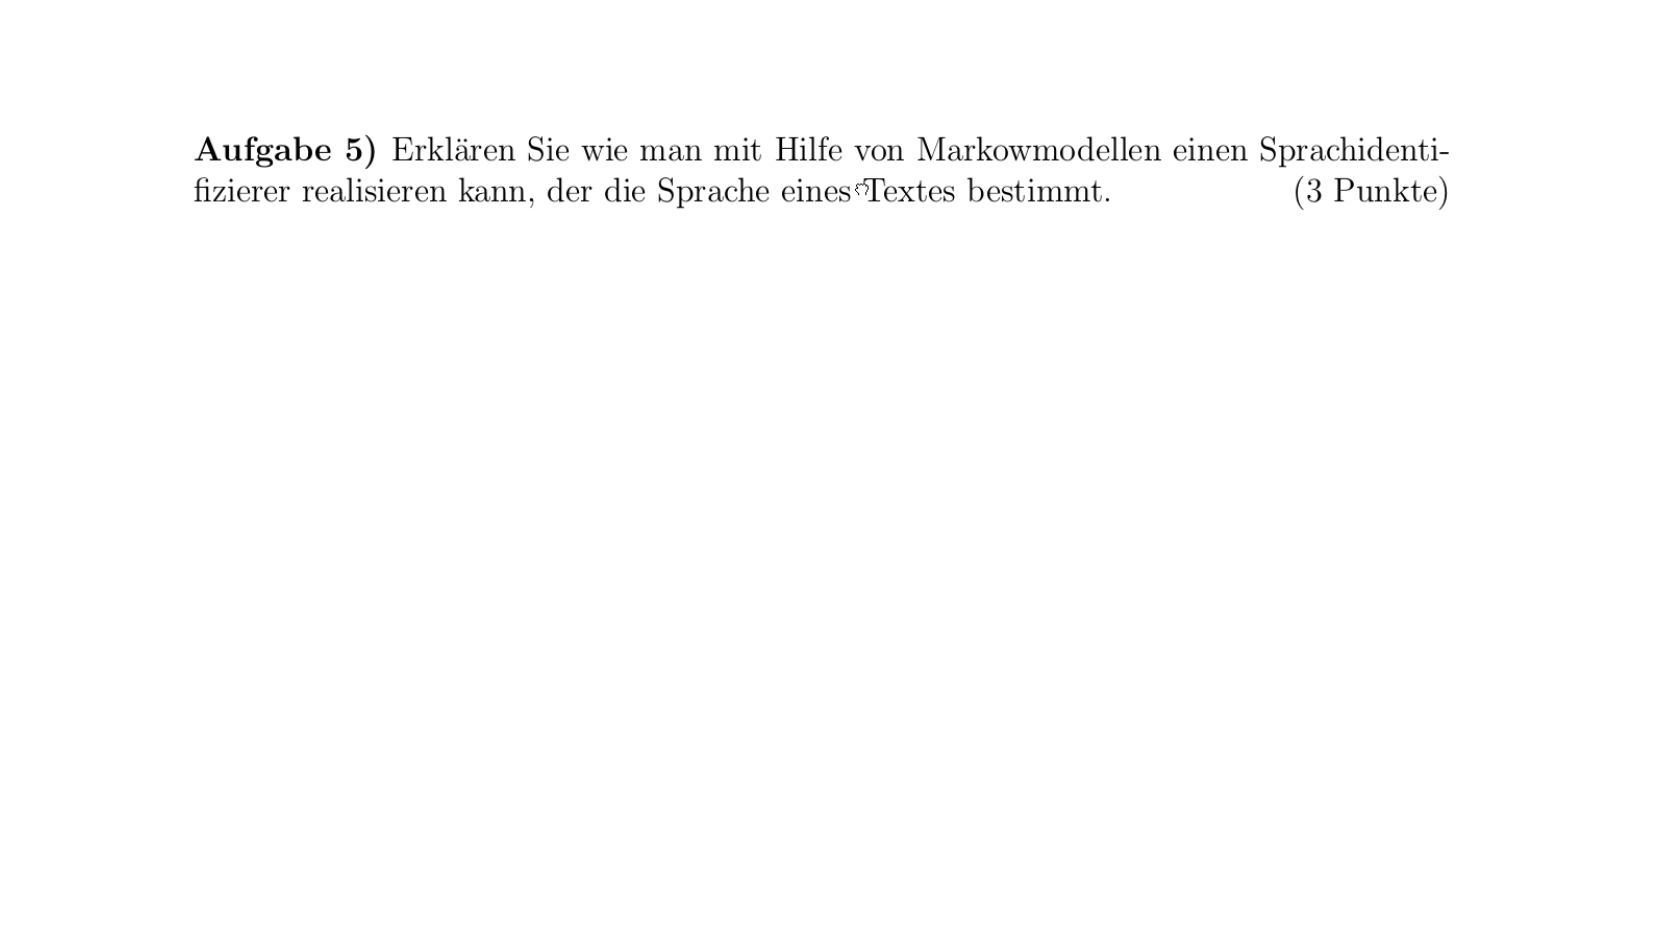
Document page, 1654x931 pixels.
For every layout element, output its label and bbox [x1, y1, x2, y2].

picture [180, 89, 1479, 275]
